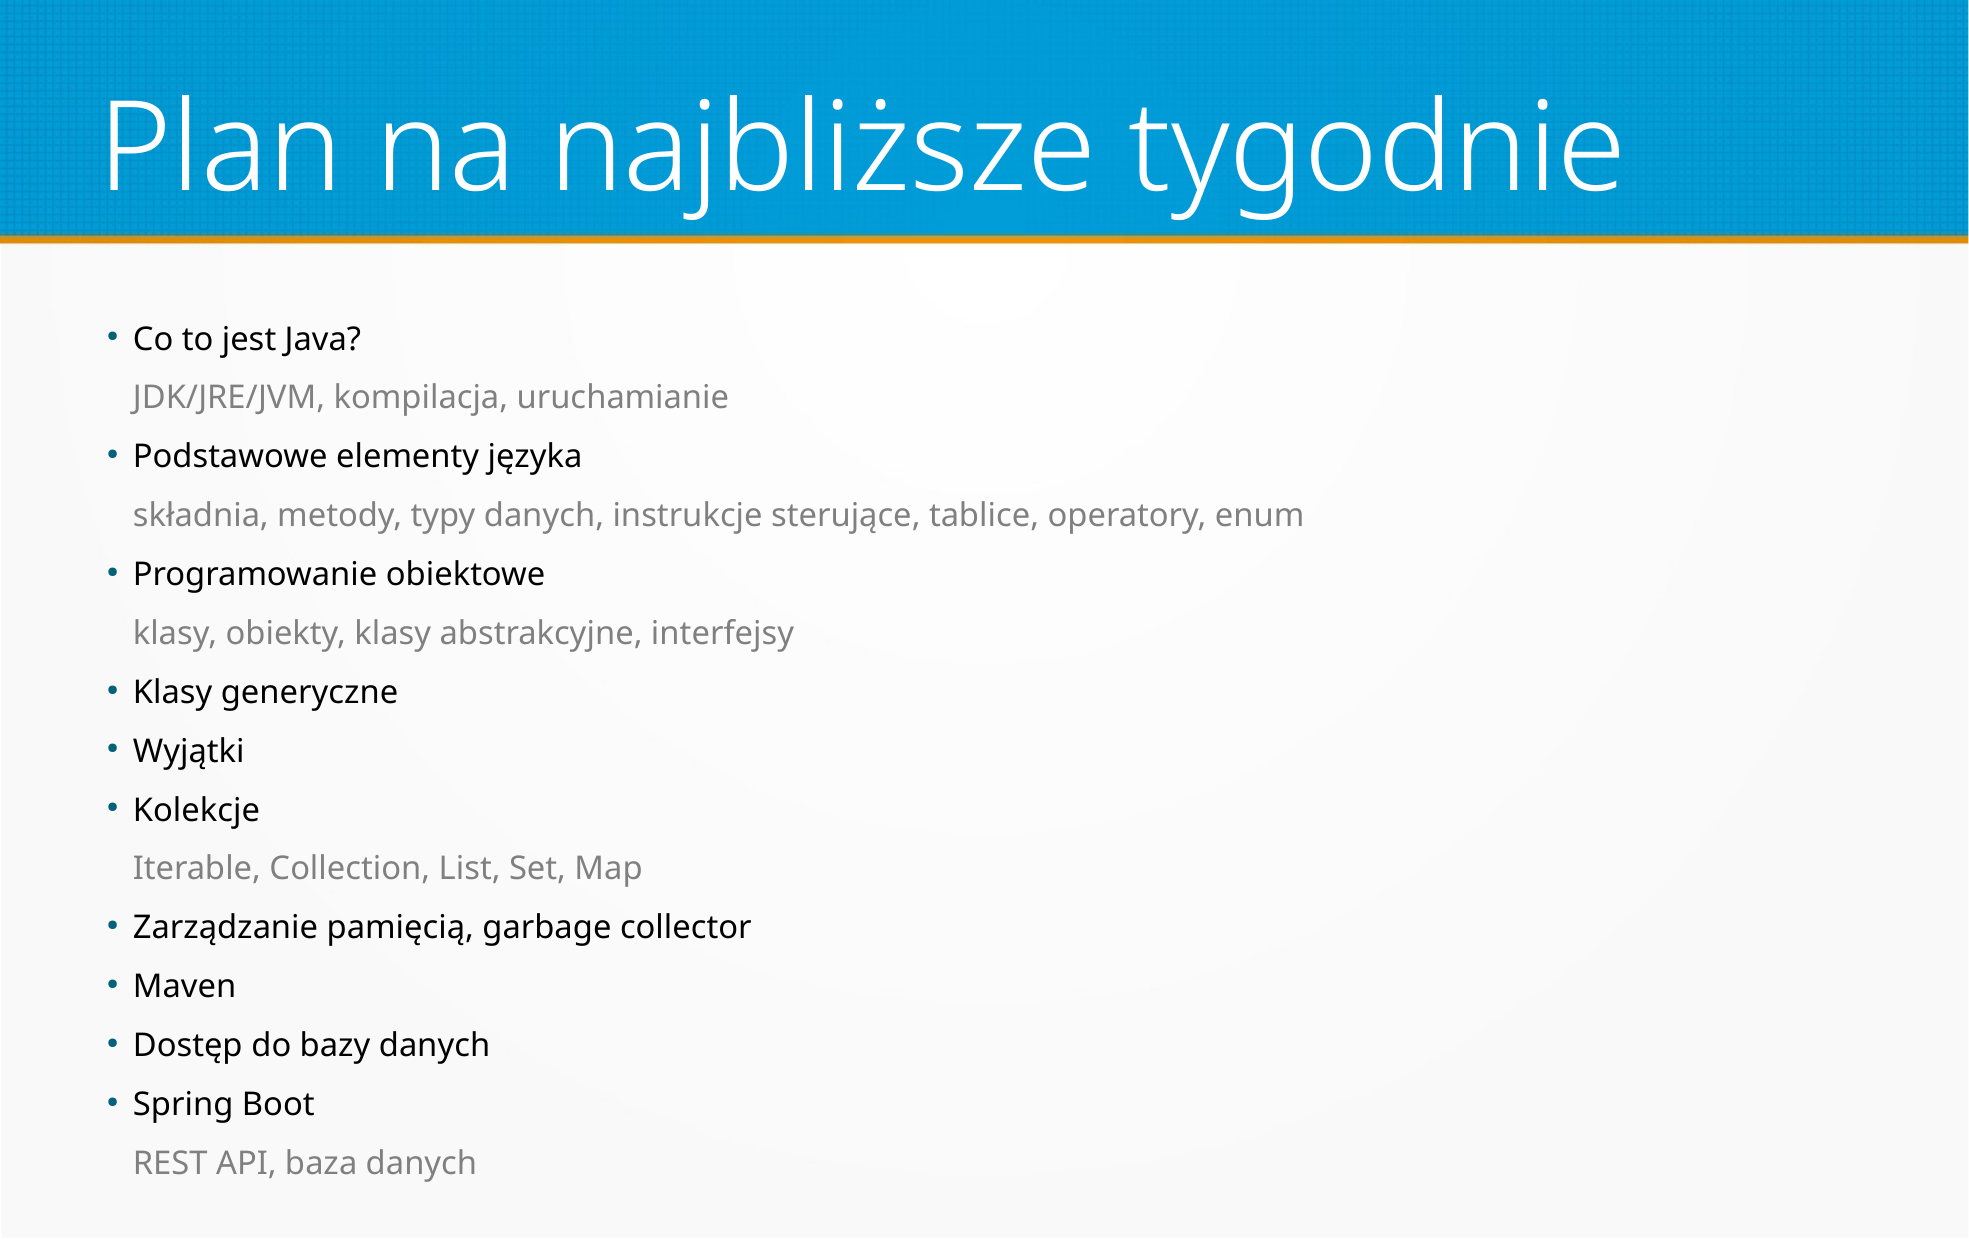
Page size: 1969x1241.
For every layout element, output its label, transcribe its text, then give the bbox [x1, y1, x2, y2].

title Plan na najbliższe tygodnie [98, 19, 1870, 227]
picture [0, 233, 1969, 1241]
list Co to jest Java? JDK/JRE/JVM, kompilacja, uruchamianie Podstawowe elementy języka składnia, metody, typy danych, instrukcje sterujące, tablice, operatory, enum Programowanie obiektowe klasy, obiekty, klasy abstrakcyjne, interfejsy Klasy generyczne Wyjątki Kolekcje Iterable, Collection, List, Set, Map Zarządzanie pamięcią, garbage collector Maven Dostęp do bazy danych Spring Boot REST API, baza danych [98, 315, 1861, 1186]
